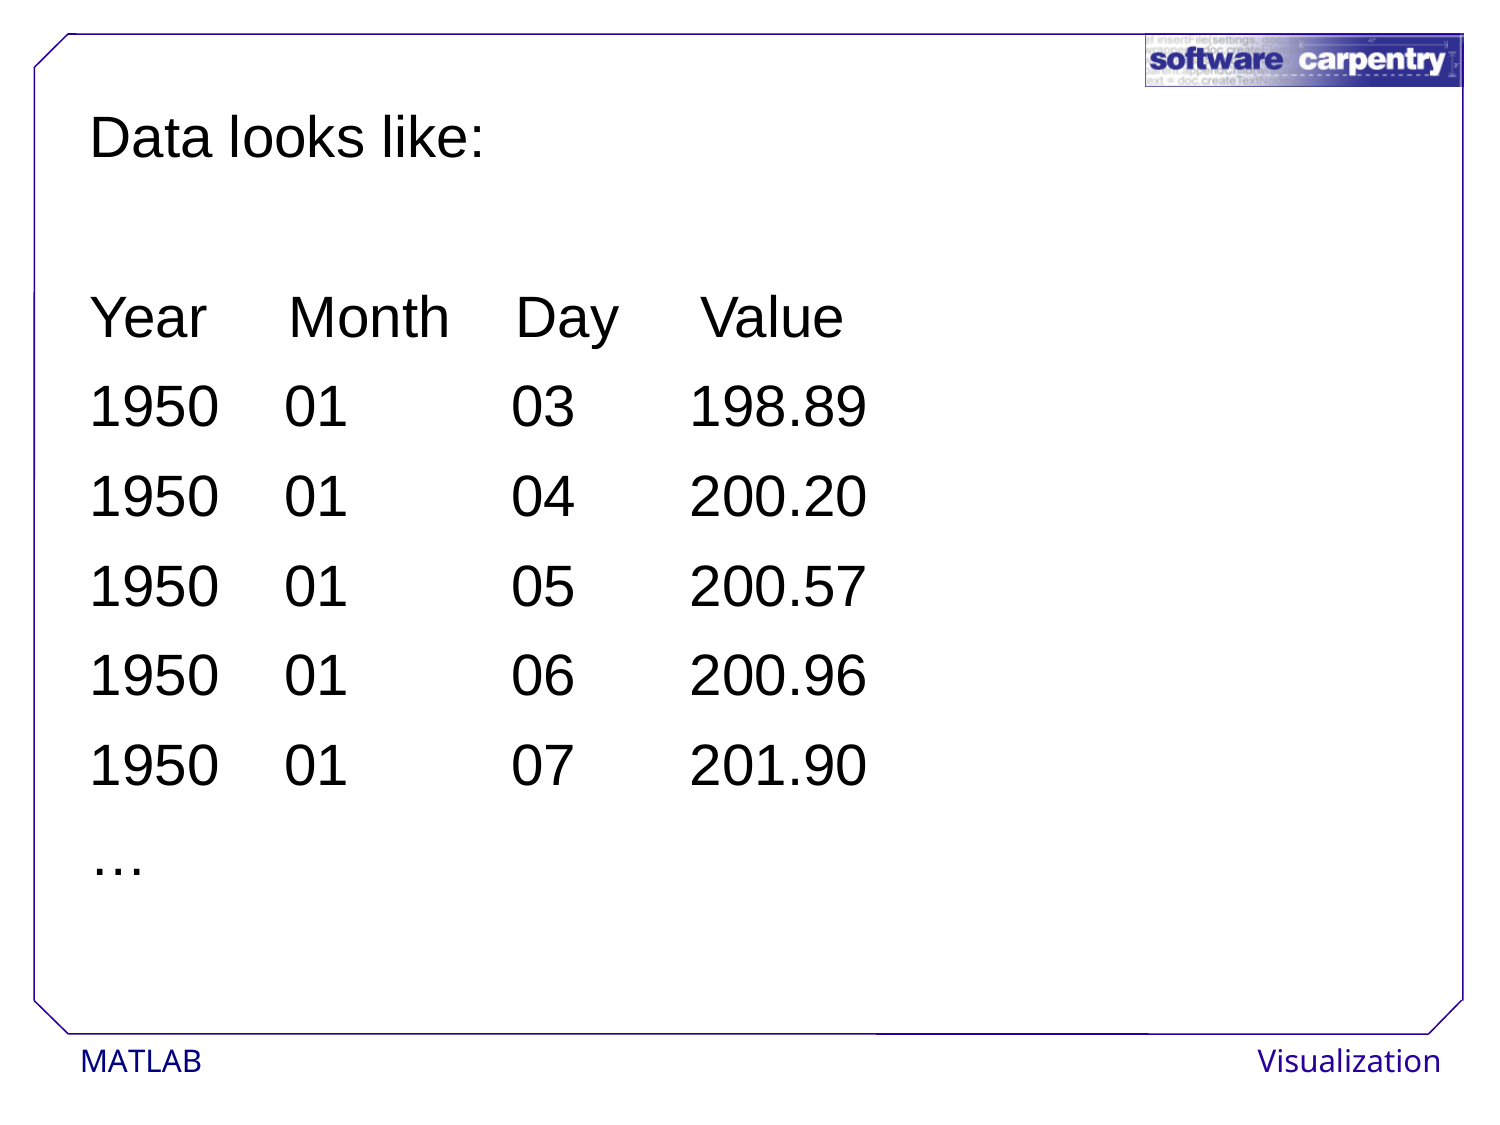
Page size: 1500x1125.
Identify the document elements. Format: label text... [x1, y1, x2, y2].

list Data looks like: Year Month Day Value 1950 01 03 198.89 1950 01 04 200.20 1950 01 05 200.57 1950 01 06 200.96 1950 01 07 201.90 … [75, 99, 1363, 1013]
picture [1145, 33, 1464, 87]
